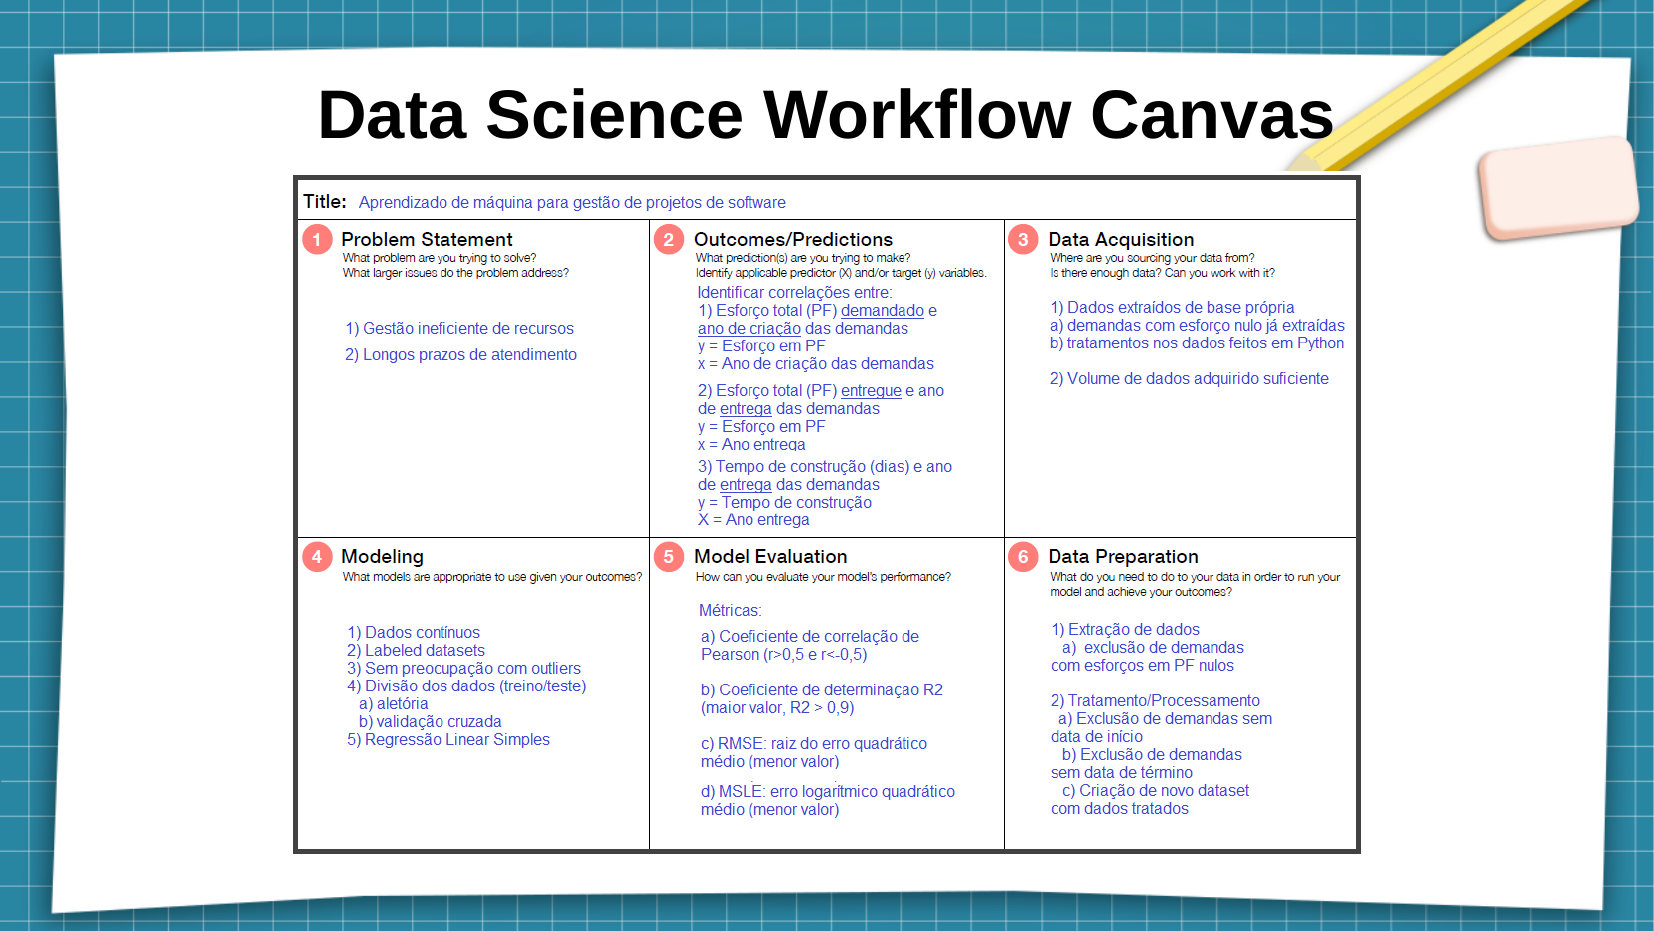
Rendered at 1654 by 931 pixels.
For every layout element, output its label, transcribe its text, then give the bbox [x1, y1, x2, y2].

picture [0, 0, 1654, 931]
title Data Science Workflow Canvas [82, 37, 1571, 193]
